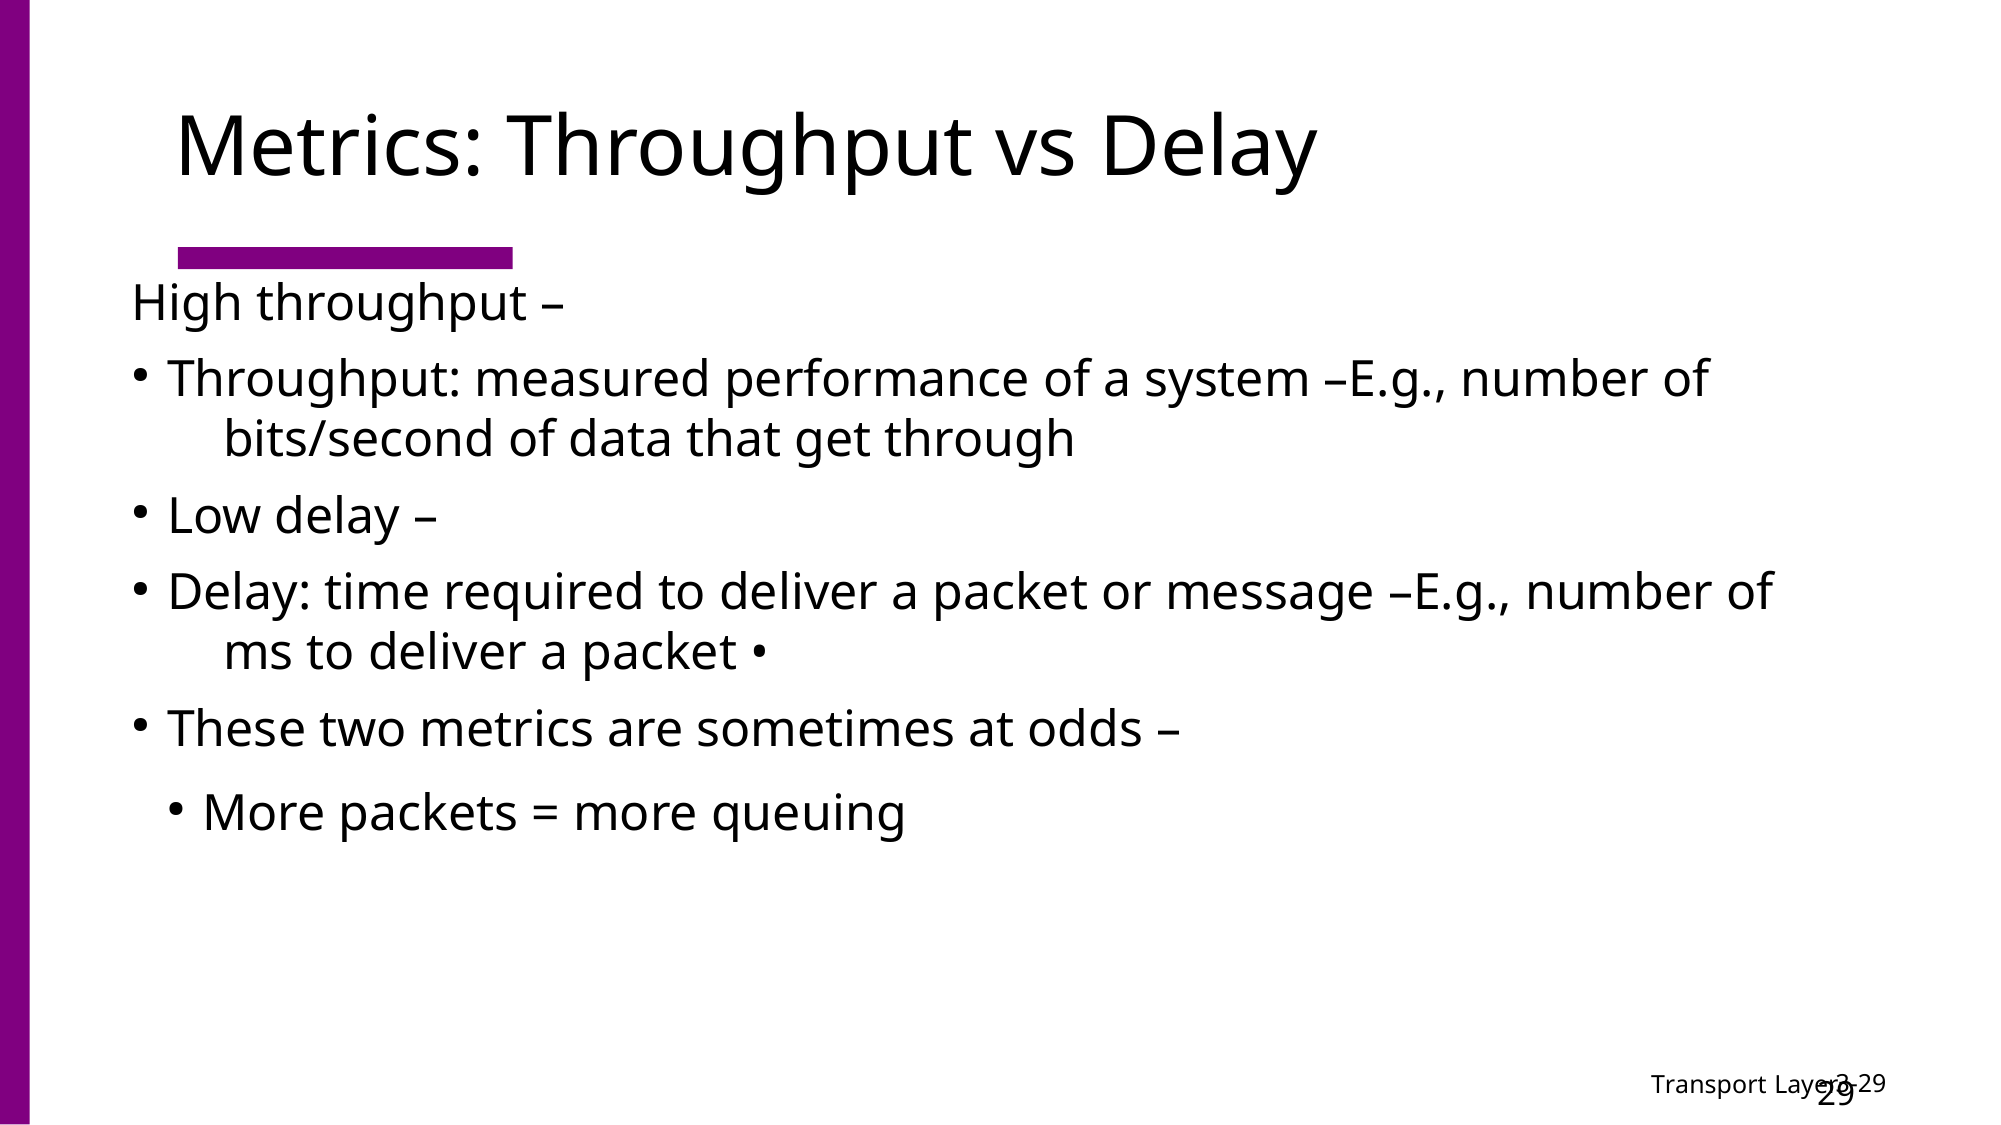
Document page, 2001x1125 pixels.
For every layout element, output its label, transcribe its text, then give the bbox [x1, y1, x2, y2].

text_box 3-<number> [1820, 1060, 1969, 1106]
list High throughput – Throughput: measured performance of a system –E.g., number of bits/second of data that get through Low delay – Delay: time required to deliver a packet or message –E.g., number of ms to deliver a packet • These two metrics are sometimes at odds – More packets = more queuing [116, 262, 1815, 1026]
text_box Transport Layer [1219, 1057, 1854, 1105]
title Metrics: Throughput vs Delay [123, 57, 1824, 227]
